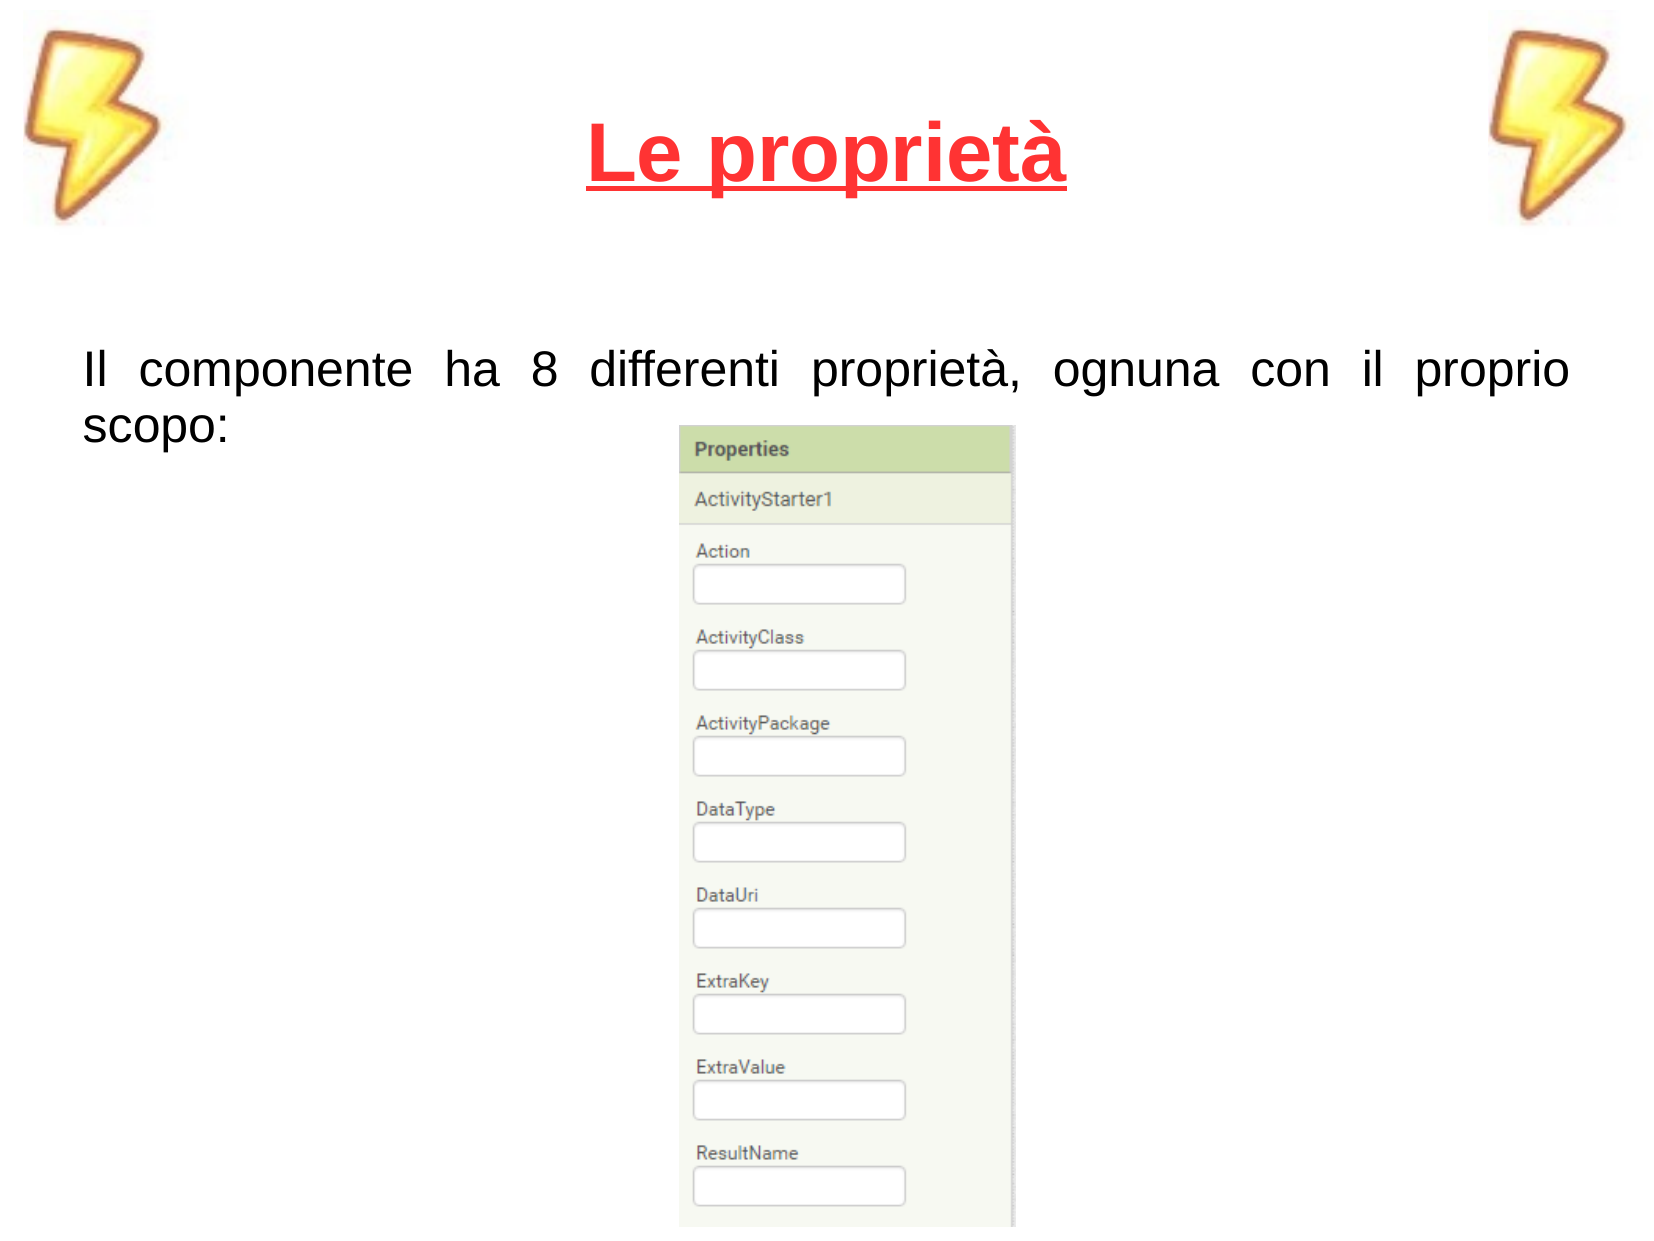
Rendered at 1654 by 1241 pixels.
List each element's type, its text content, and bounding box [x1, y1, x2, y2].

title Le proprietà [82, 49, 1571, 254]
picture [23, 10, 189, 237]
picture [679, 425, 1016, 1227]
subtitle Il componente ha 8 differenti proprietà, ognuna con il proprio scopo: [82, 254, 1571, 615]
picture [1488, 10, 1654, 237]
